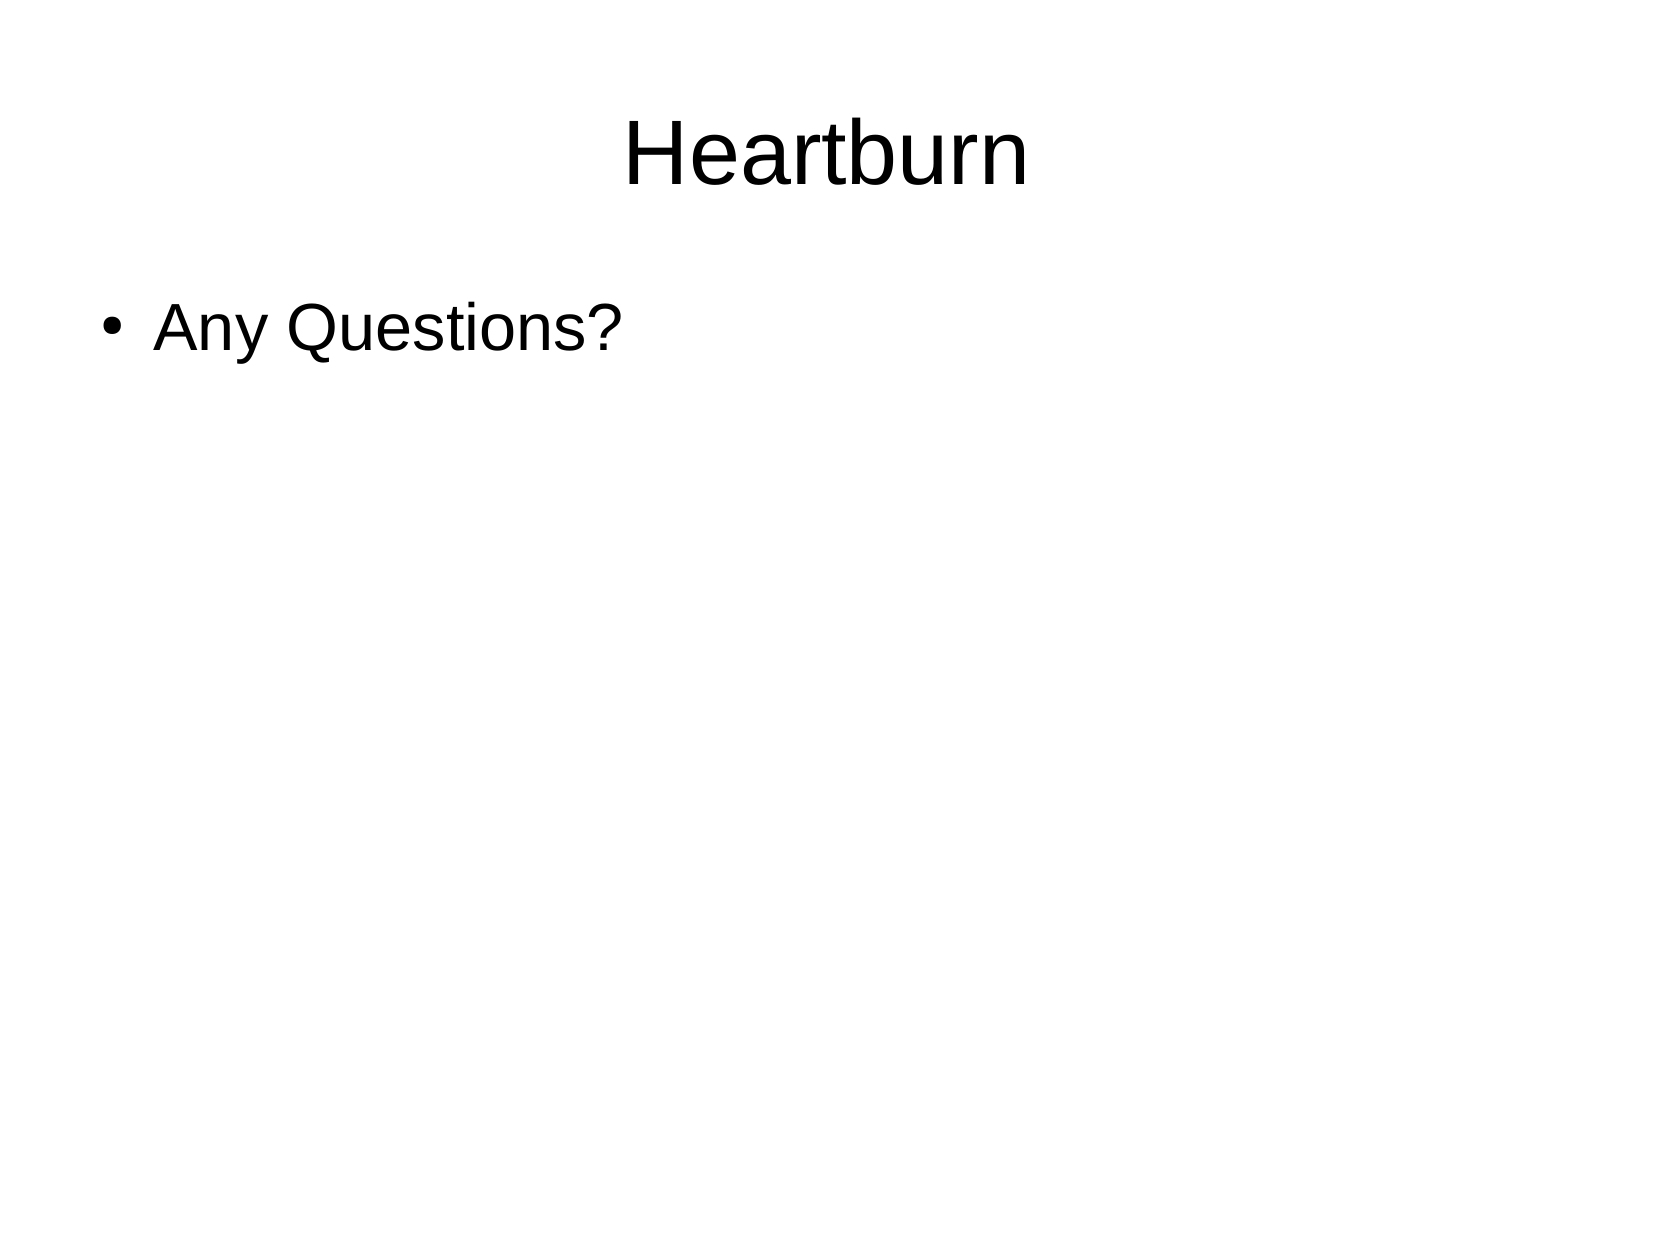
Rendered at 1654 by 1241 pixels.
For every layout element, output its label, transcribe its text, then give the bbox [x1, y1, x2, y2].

list Any Questions? [82, 290, 1538, 1010]
title Heartburn [82, 49, 1571, 257]
